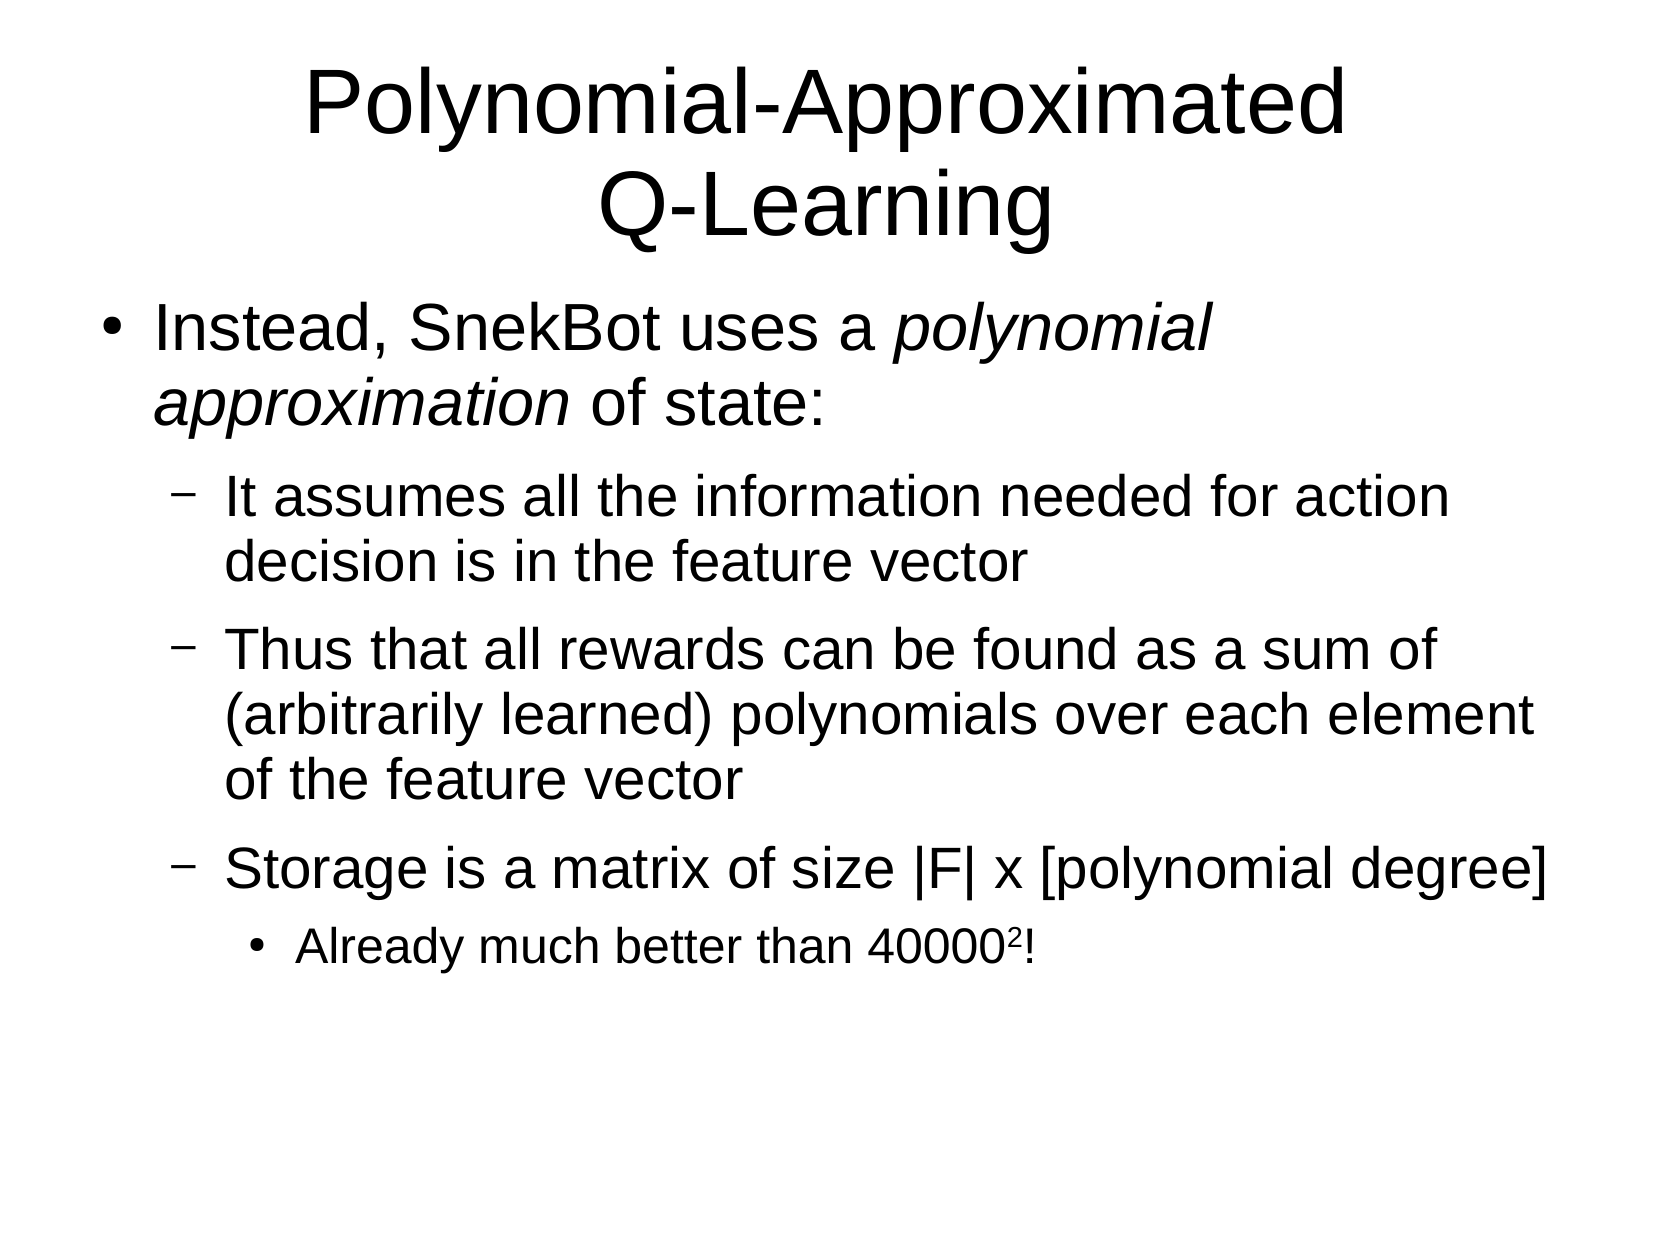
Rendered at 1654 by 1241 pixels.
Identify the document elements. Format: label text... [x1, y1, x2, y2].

list Instead, SnekBot uses a polynomial approximation of state: It assumes all the information needed for action decision is in the feature vector Thus that all rewards can be found as a sum of (arbitrarily learned) polynomials over each element of the feature vector Storage is a matrix of size |F| x [polynomial degree] Already much better than 400002! [82, 290, 1571, 1010]
title Polynomial-Approximated Q-Learning [82, 49, 1571, 257]
